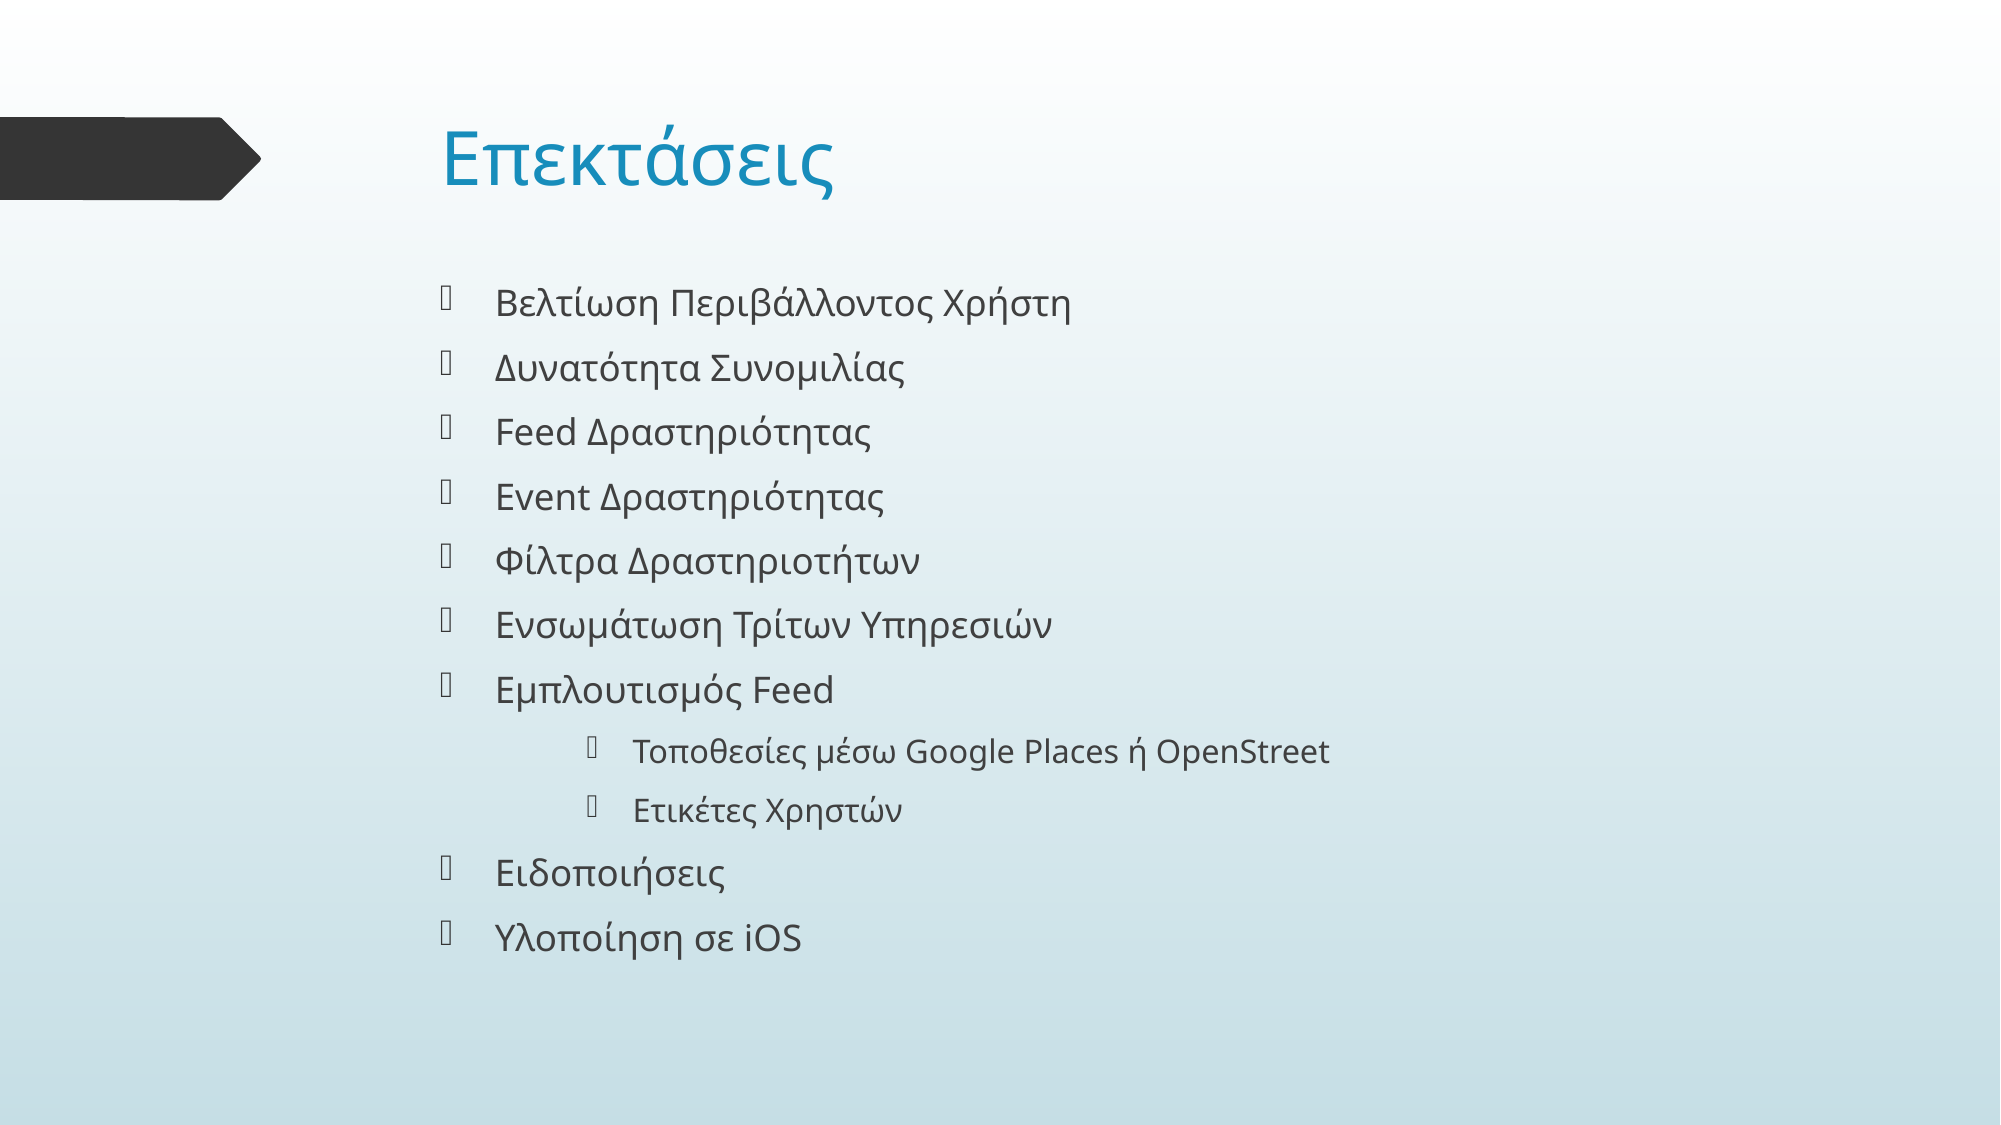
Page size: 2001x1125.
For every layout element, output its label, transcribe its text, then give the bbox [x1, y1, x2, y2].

title Επεκτάσεις [425, 102, 1888, 272]
list Βελτίωση Περιβάλλοντος Χρήστη Δυνατότητα Συνομιλίας Feed Δραστηριότητας Event Δραστηριότητας Φίλτρα Δραστηριοτήτων Ενσωμάτωση Τρίτων Υπηρεσιών Εμπλουτισμός Feed Τοποθεσίες μέσω Google Places ή OpenStreet Ετικέτες Χρηστών Ειδοποιήσεις Υλοποίηση σε iOS [424, 272, 1888, 970]
